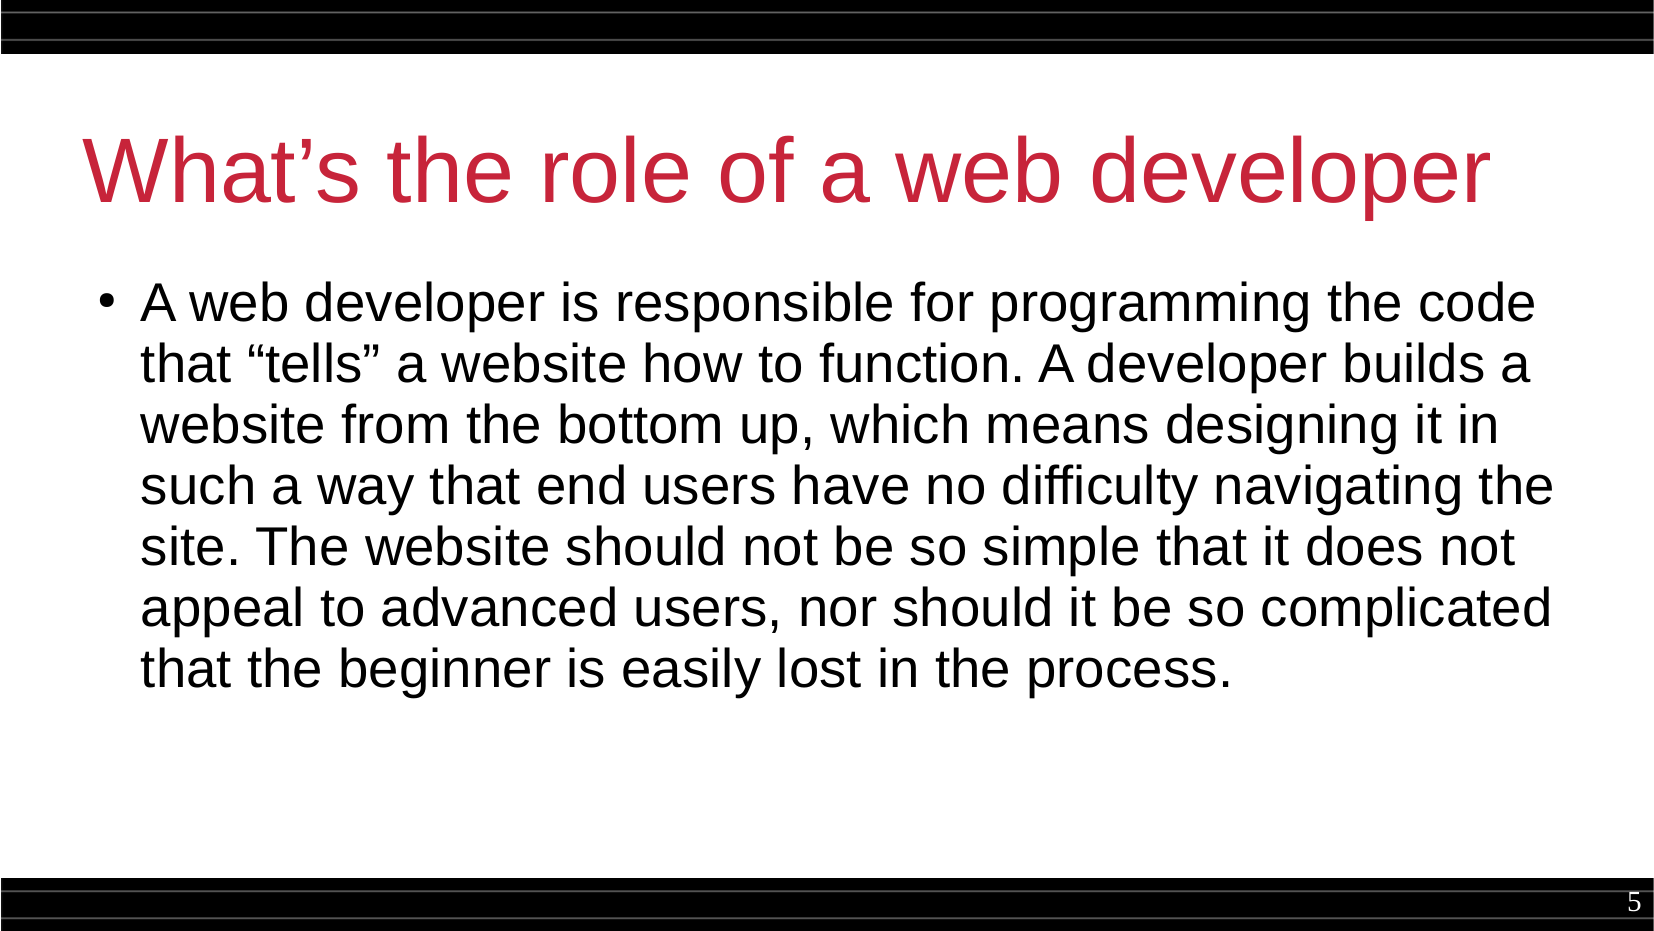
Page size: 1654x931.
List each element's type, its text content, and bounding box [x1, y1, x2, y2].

title What’s the role of a web developer [82, 92, 1571, 249]
list A web developer is responsible for programming the code that “tells” a website how to function. A developer builds a website from the bottom up, which means designing it in such a way that end users have no difficulty navigating the site. The website should not be so simple that it does not appeal to advanced users, nor should it be so complicated that the beginner is easily lost in the process. [82, 271, 1571, 758]
picture [1, 878, 1654, 931]
picture [1, 0, 1654, 54]
